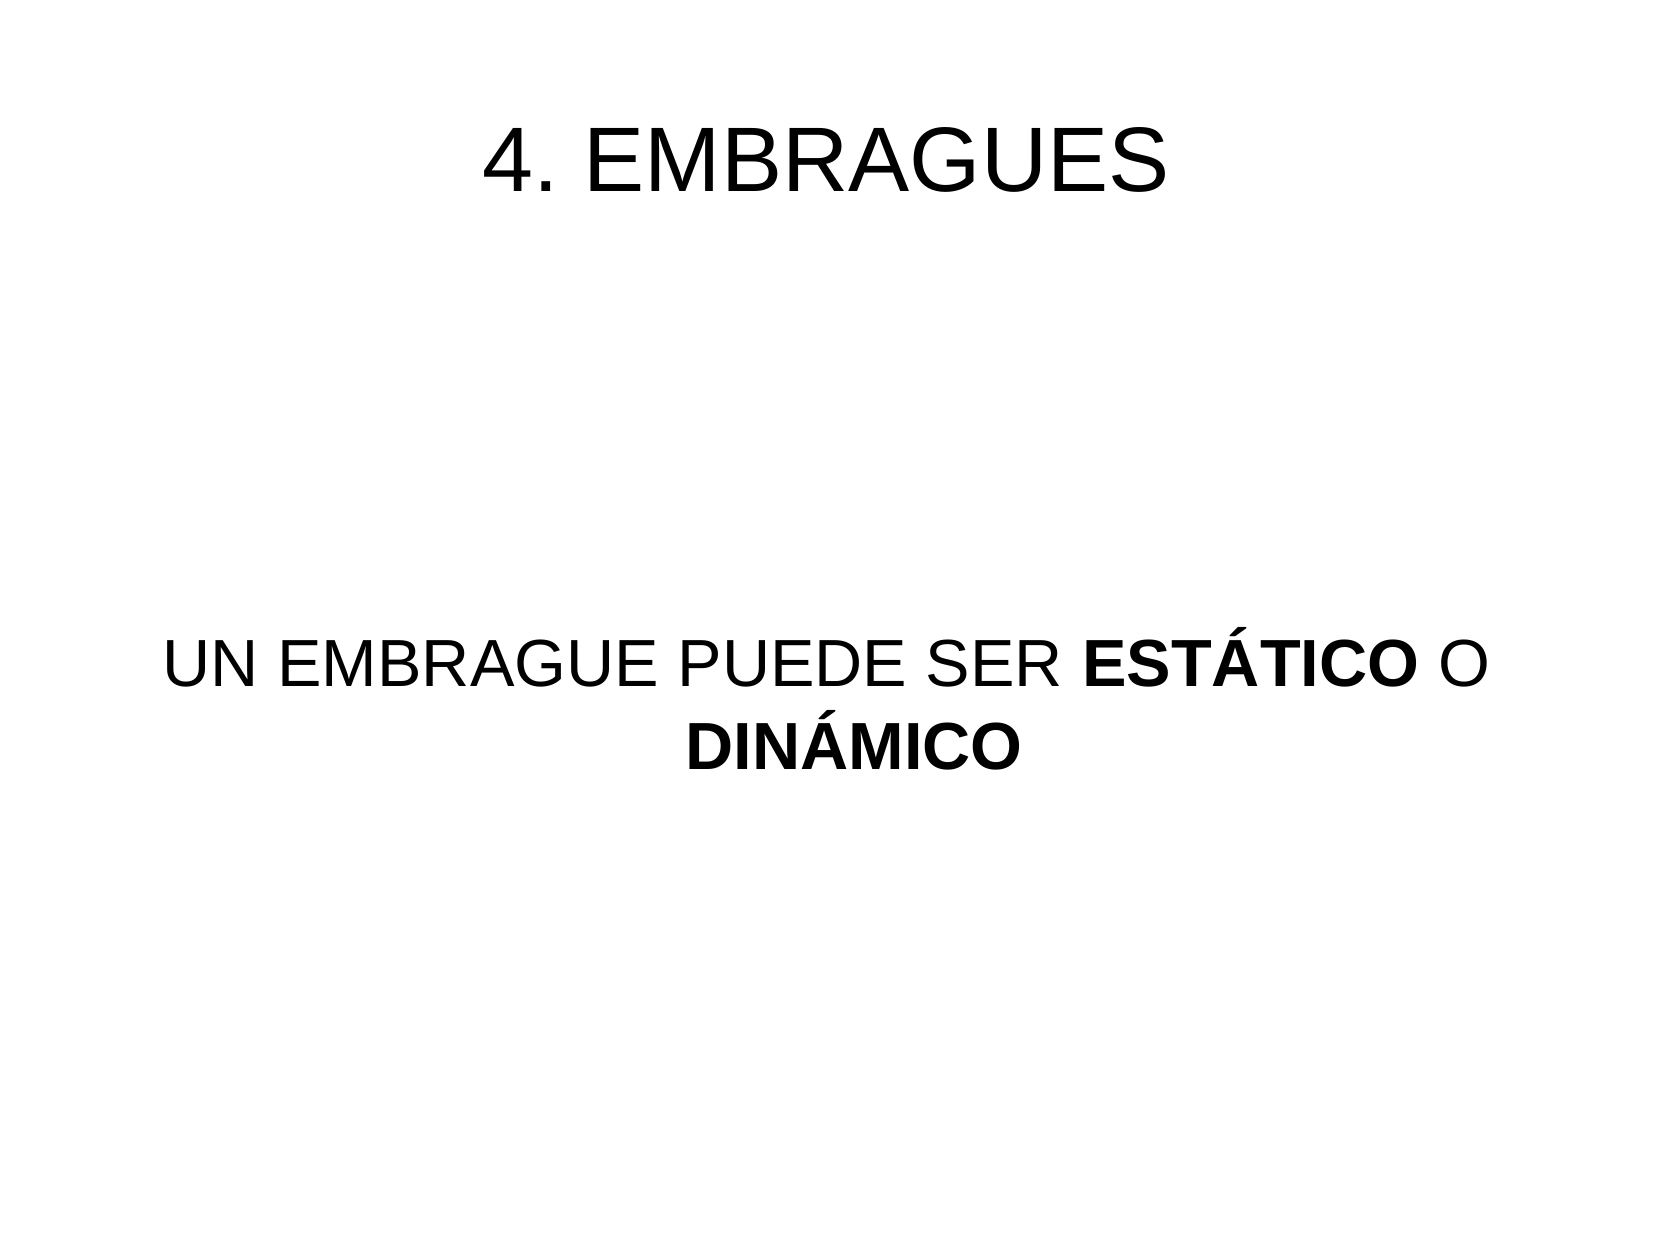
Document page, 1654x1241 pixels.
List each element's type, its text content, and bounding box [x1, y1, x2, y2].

subtitle UN EMBRAGUE PUEDE SER ESTÁTICO O DINÁMICO [82, 290, 1571, 1109]
title 4. EMBRAGUES [82, 38, 1571, 268]
